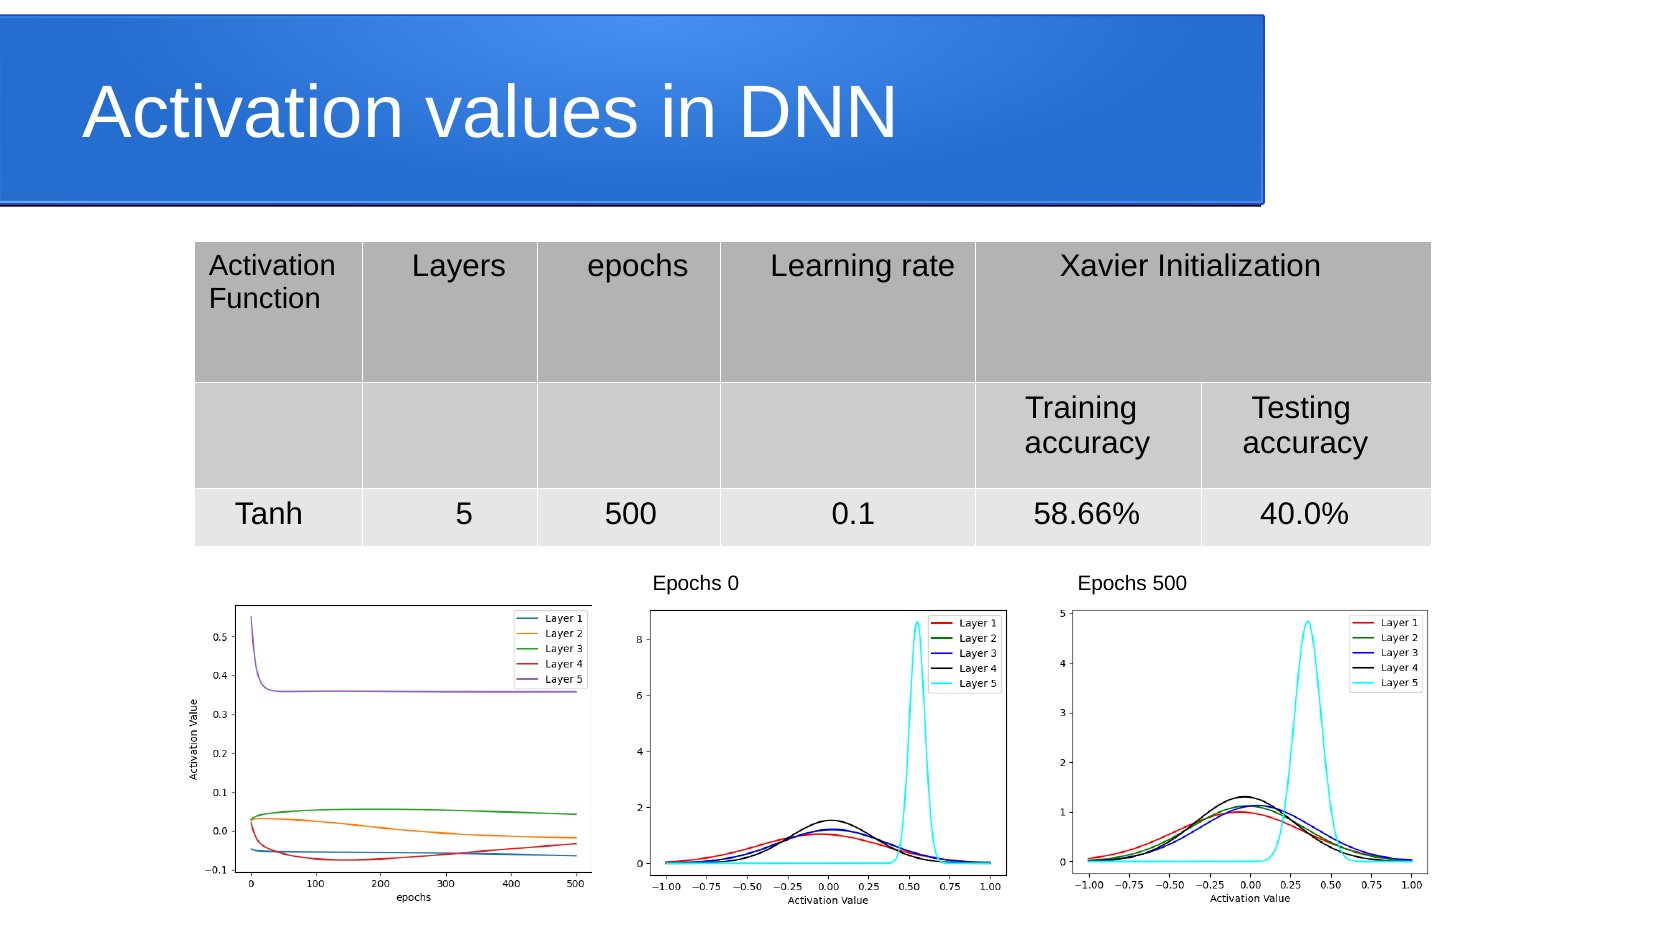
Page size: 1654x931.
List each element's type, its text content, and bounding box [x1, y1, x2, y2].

table_header epochs [538, 242, 720, 382]
table_cell Testing accuracy [1202, 383, 1431, 488]
title Activation values in DNN [82, 35, 1235, 189]
table_cell Training accuracy [976, 383, 1201, 488]
table_header Learning rate [721, 242, 975, 382]
text_box Epochs 500 [1062, 564, 1203, 603]
table_cell [363, 383, 537, 488]
table_header Xavier Initialization [976, 242, 1431, 382]
table_cell 500 [538, 489, 720, 546]
table_cell 0.1 [721, 489, 975, 546]
table_cell 58.66% [976, 489, 1201, 546]
table_cell [538, 383, 720, 488]
table_header Layers [363, 242, 537, 382]
text_box Epochs 0 [637, 563, 754, 603]
picture [177, 563, 1473, 913]
table_cell 40.0% [1202, 489, 1431, 546]
table_cell [721, 383, 975, 488]
table_header Activation Function [195, 242, 362, 382]
table_cell Tanh [195, 489, 362, 546]
table_cell 5 [363, 489, 537, 546]
table_cell [195, 383, 362, 488]
